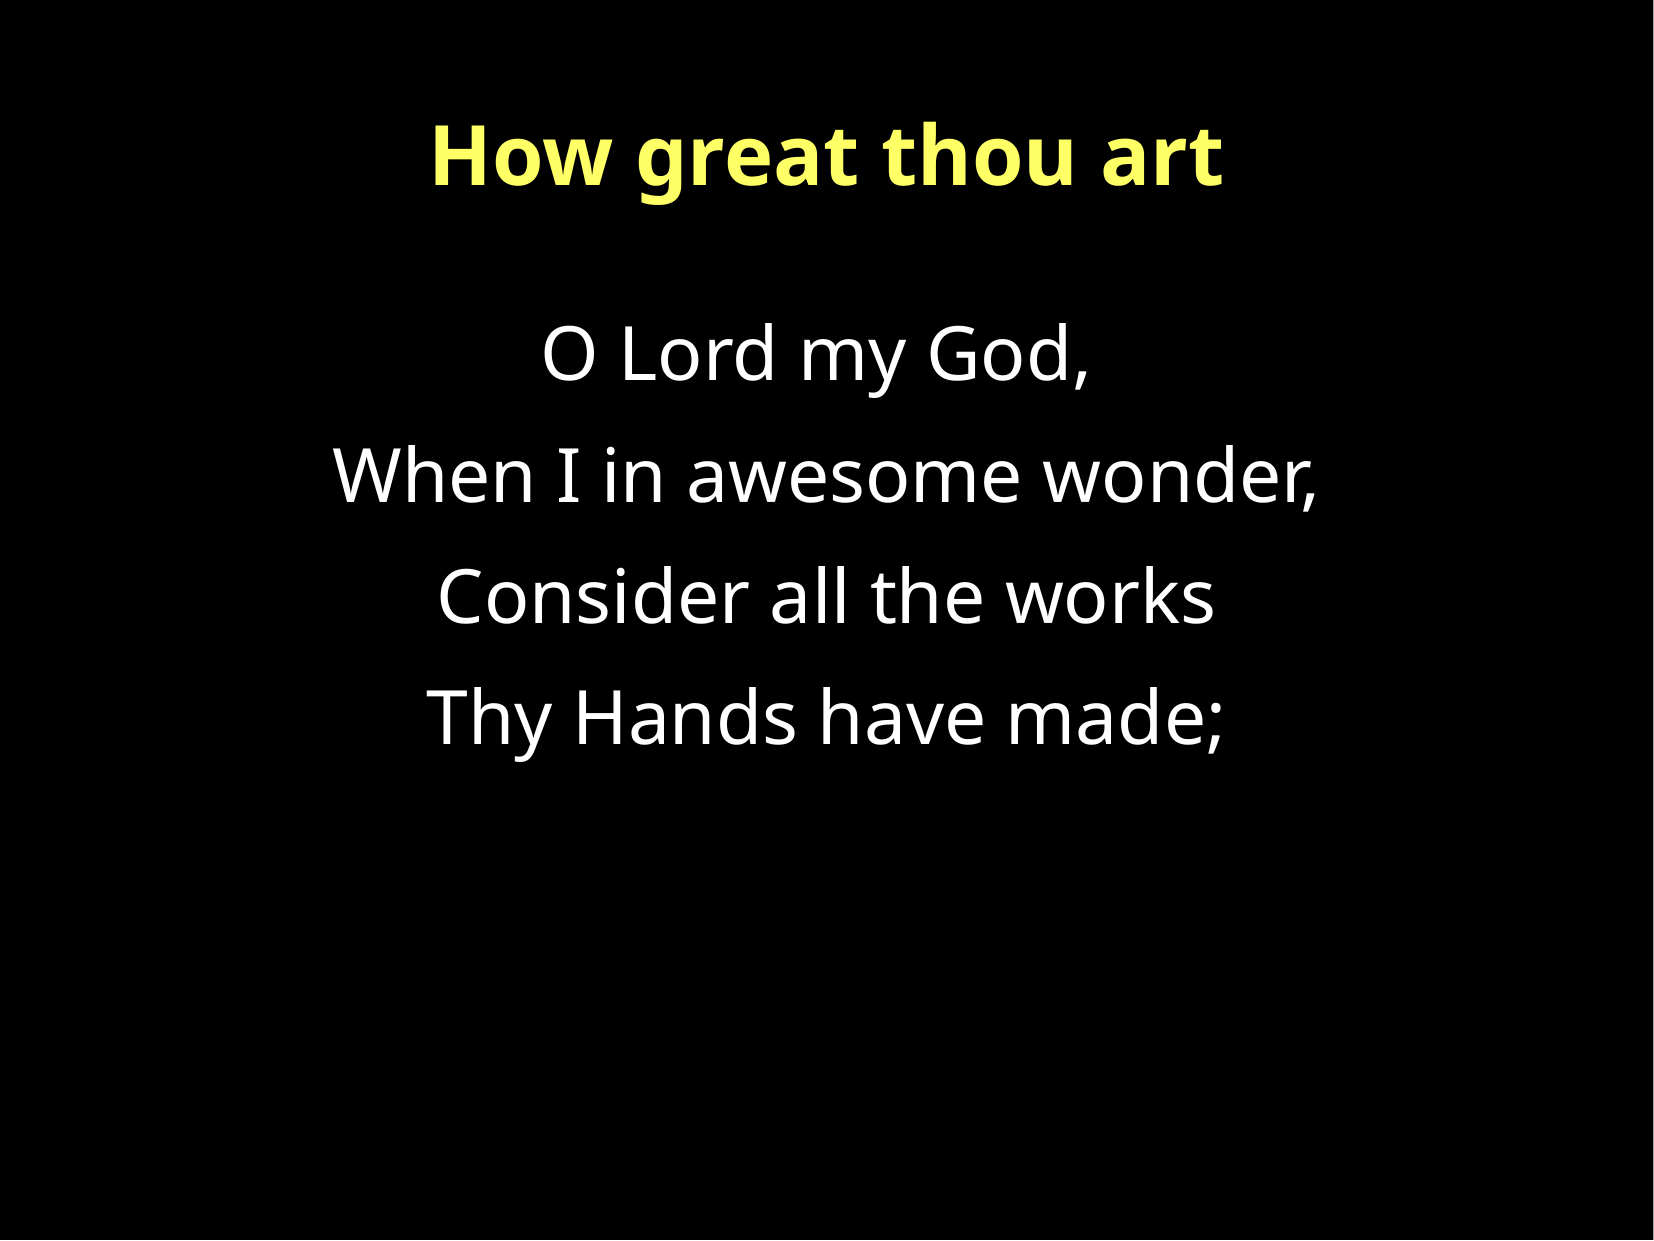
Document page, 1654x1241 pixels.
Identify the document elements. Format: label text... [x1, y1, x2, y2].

list O Lord my God, When I in awesome wonder, Consider all the works Thy Hands have made; [0, 307, 1654, 1027]
title How great thou art [0, 49, 1654, 257]
